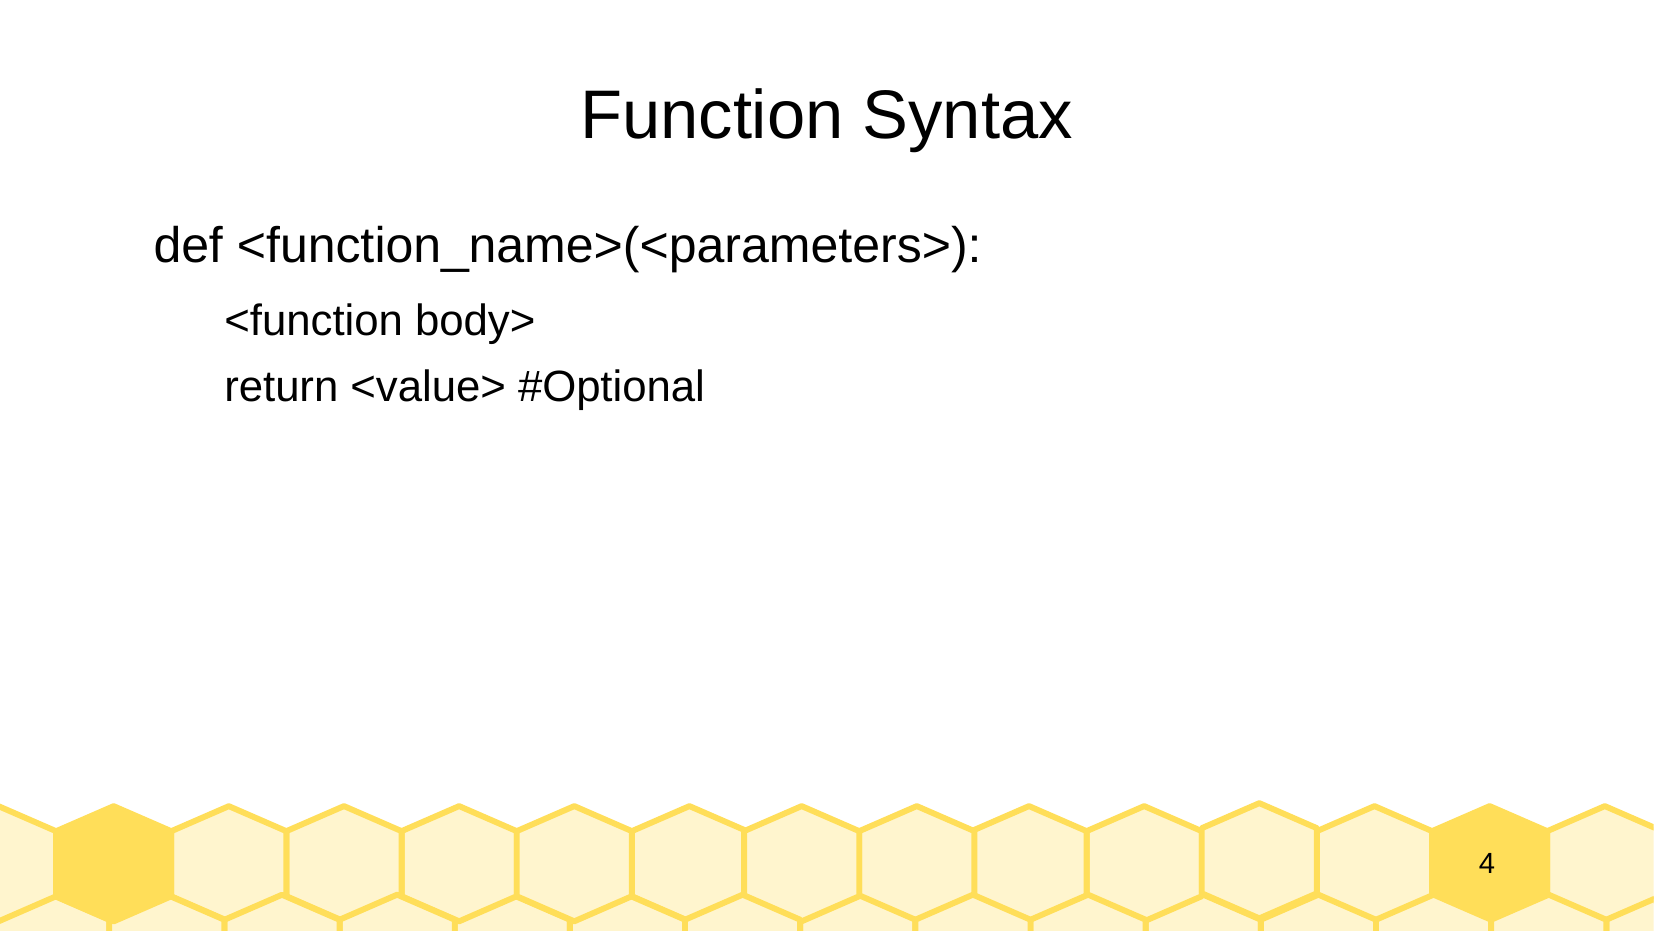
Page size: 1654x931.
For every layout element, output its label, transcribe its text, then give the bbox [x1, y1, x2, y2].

title Function Syntax [82, 37, 1571, 193]
list def <function_name>(<parameters>): <function body> return <value> #Optional [82, 217, 1538, 758]
